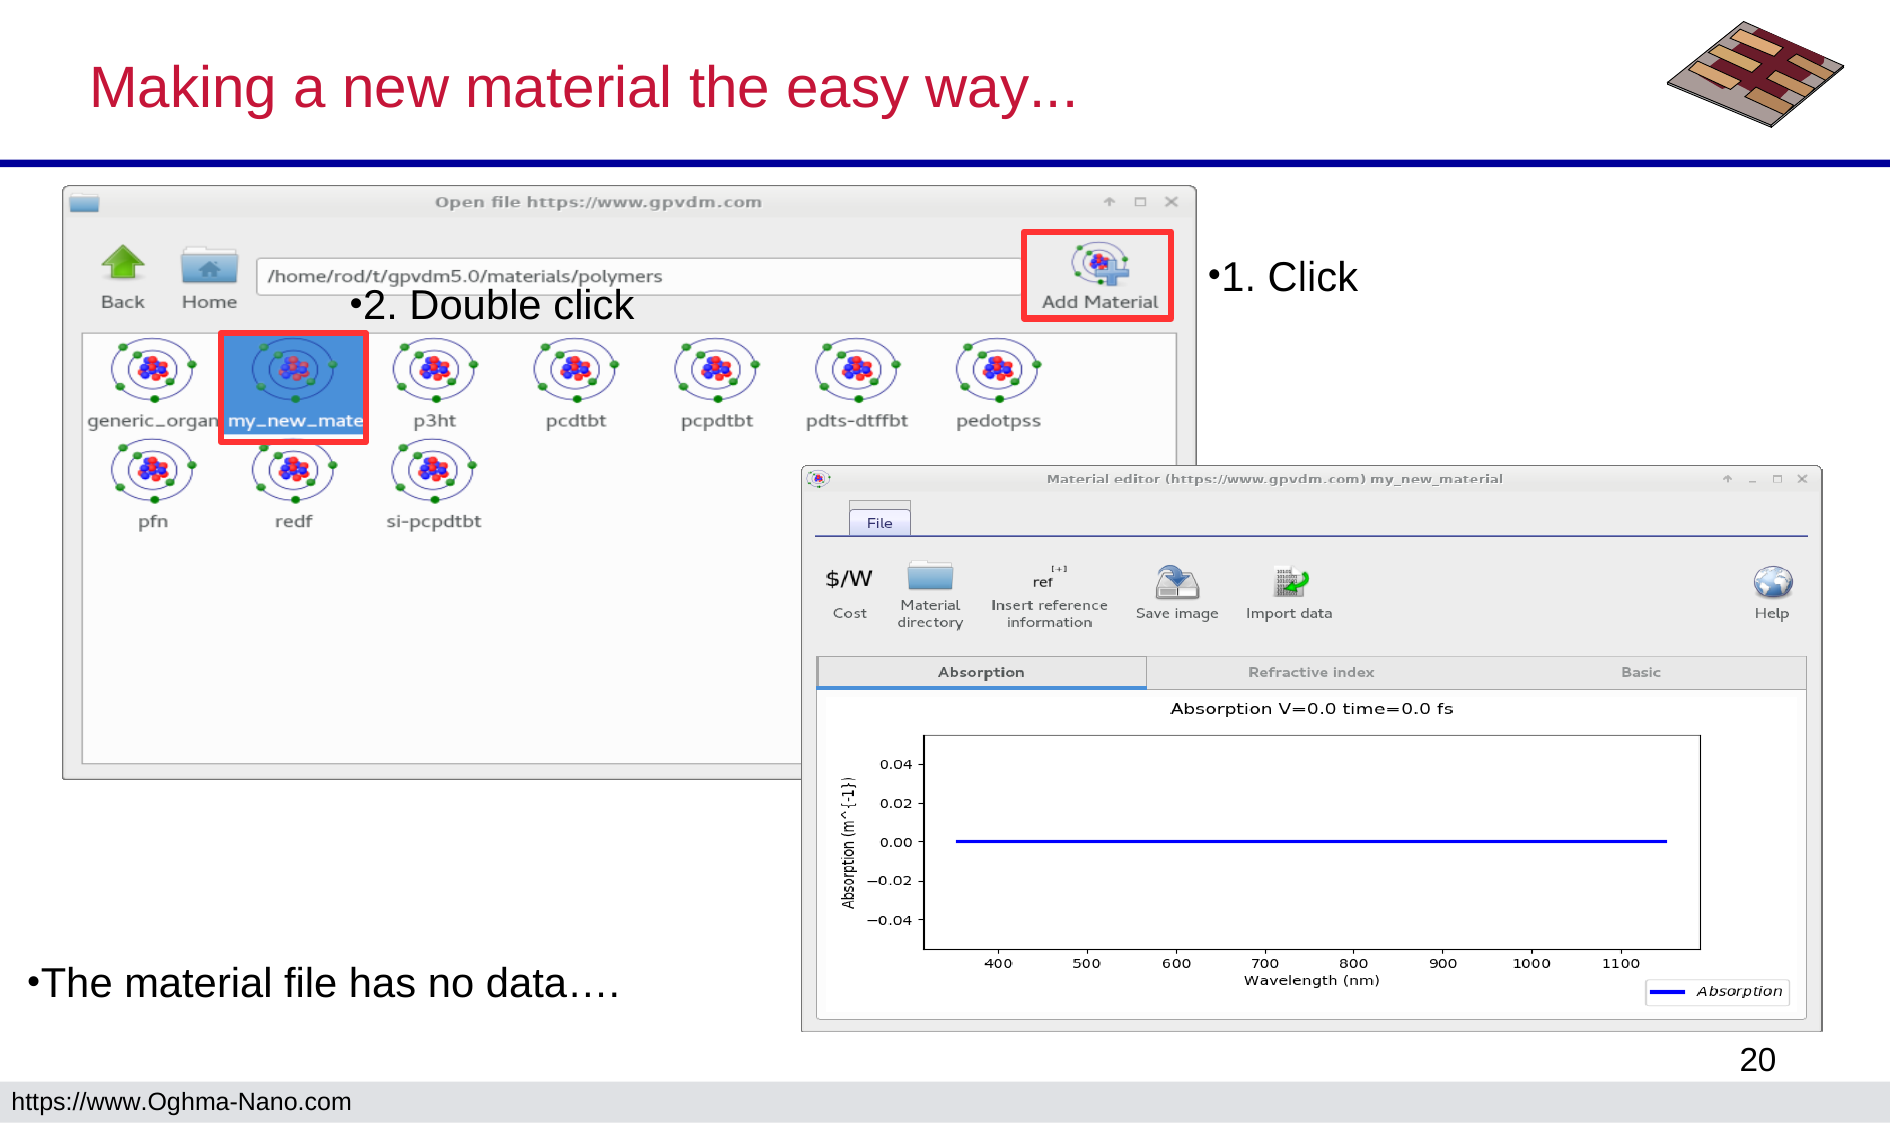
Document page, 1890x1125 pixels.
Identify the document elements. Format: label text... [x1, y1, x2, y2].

text_box <number> [1724, 1030, 1890, 1101]
text_box 1. Click [1192, 242, 1654, 308]
text_box 2. Double click [333, 270, 796, 336]
title Making a new material the easy way... [74, 34, 1634, 140]
picture [62, 185, 1823, 1032]
text_box The material file has no data…. [11, 948, 756, 1064]
